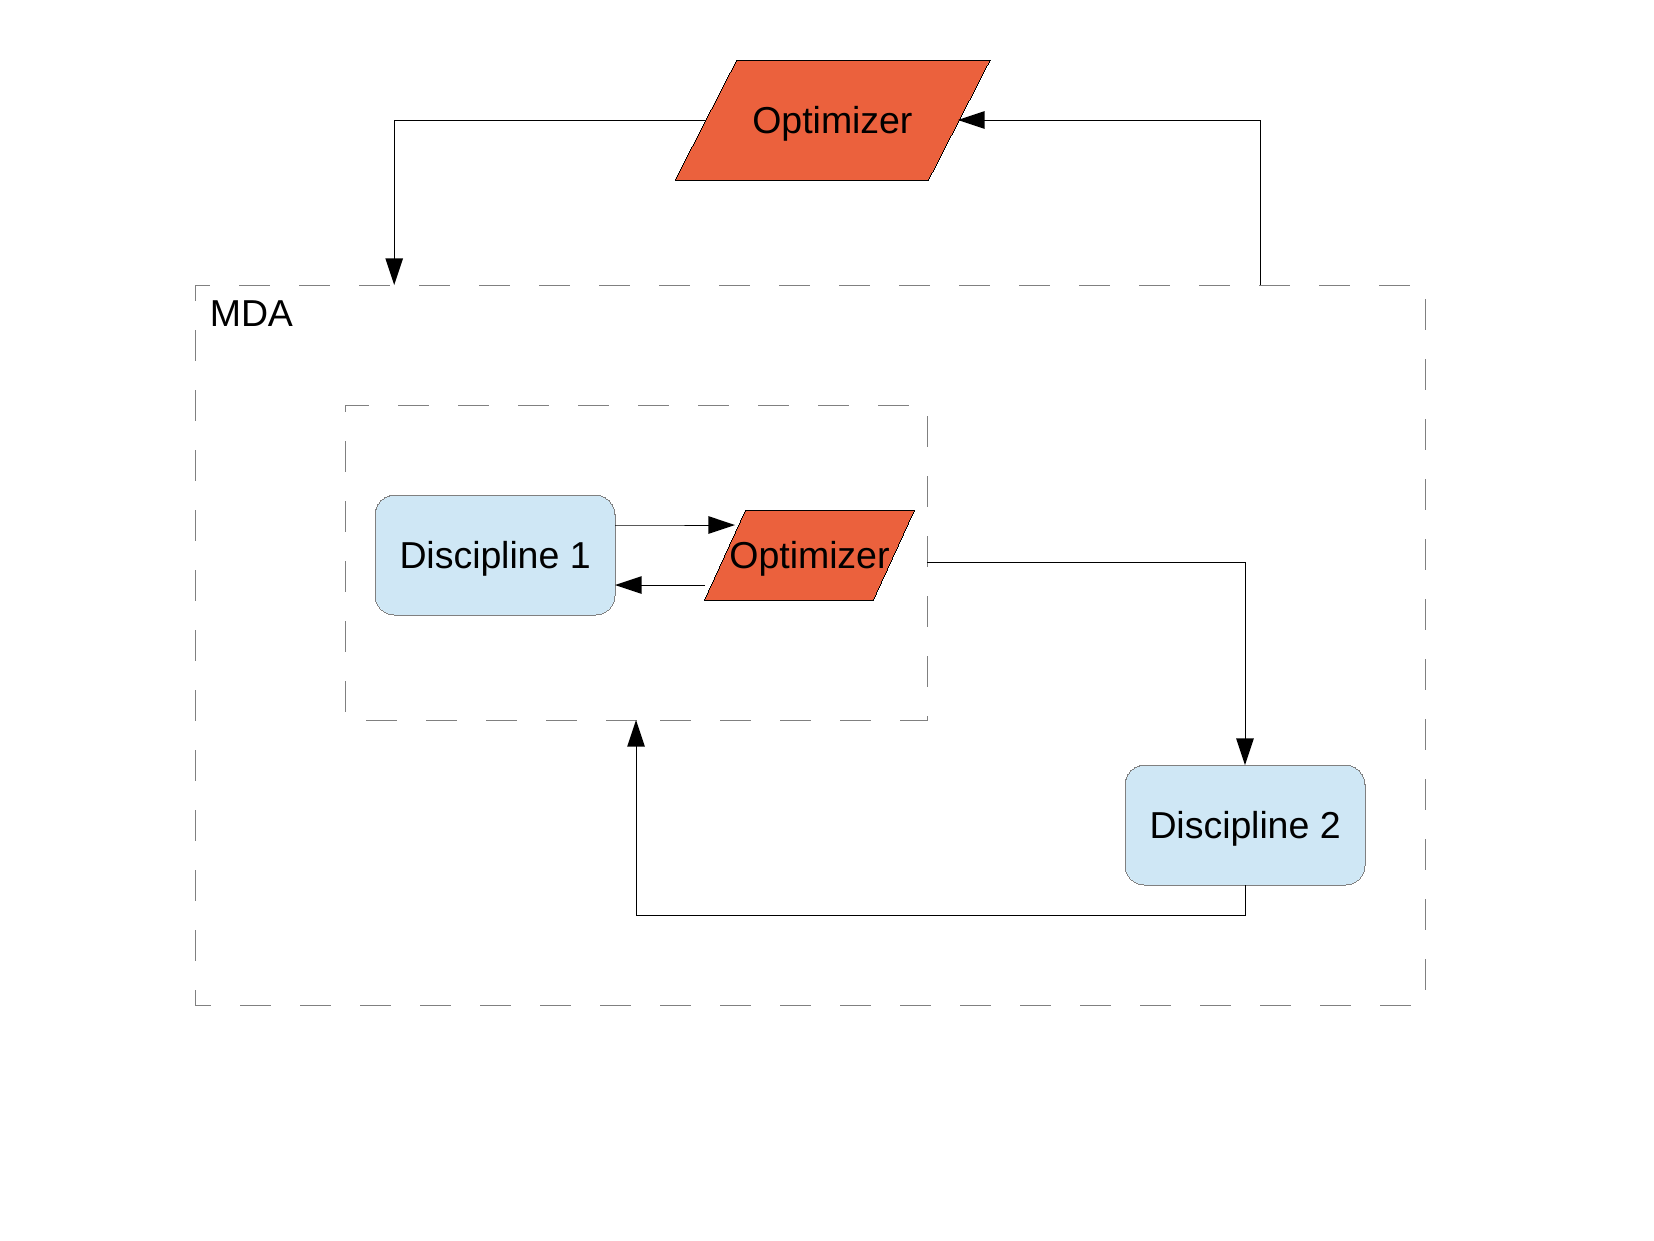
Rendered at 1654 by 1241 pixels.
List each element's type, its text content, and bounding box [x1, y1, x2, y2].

text_box Discipline 2 [1125, 765, 1366, 886]
text_box MDA [195, 285, 1426, 1006]
text_box Optimizer [704, 510, 915, 601]
text_box Discipline 1 [375, 495, 616, 616]
text_box Optimizer [675, 60, 991, 181]
